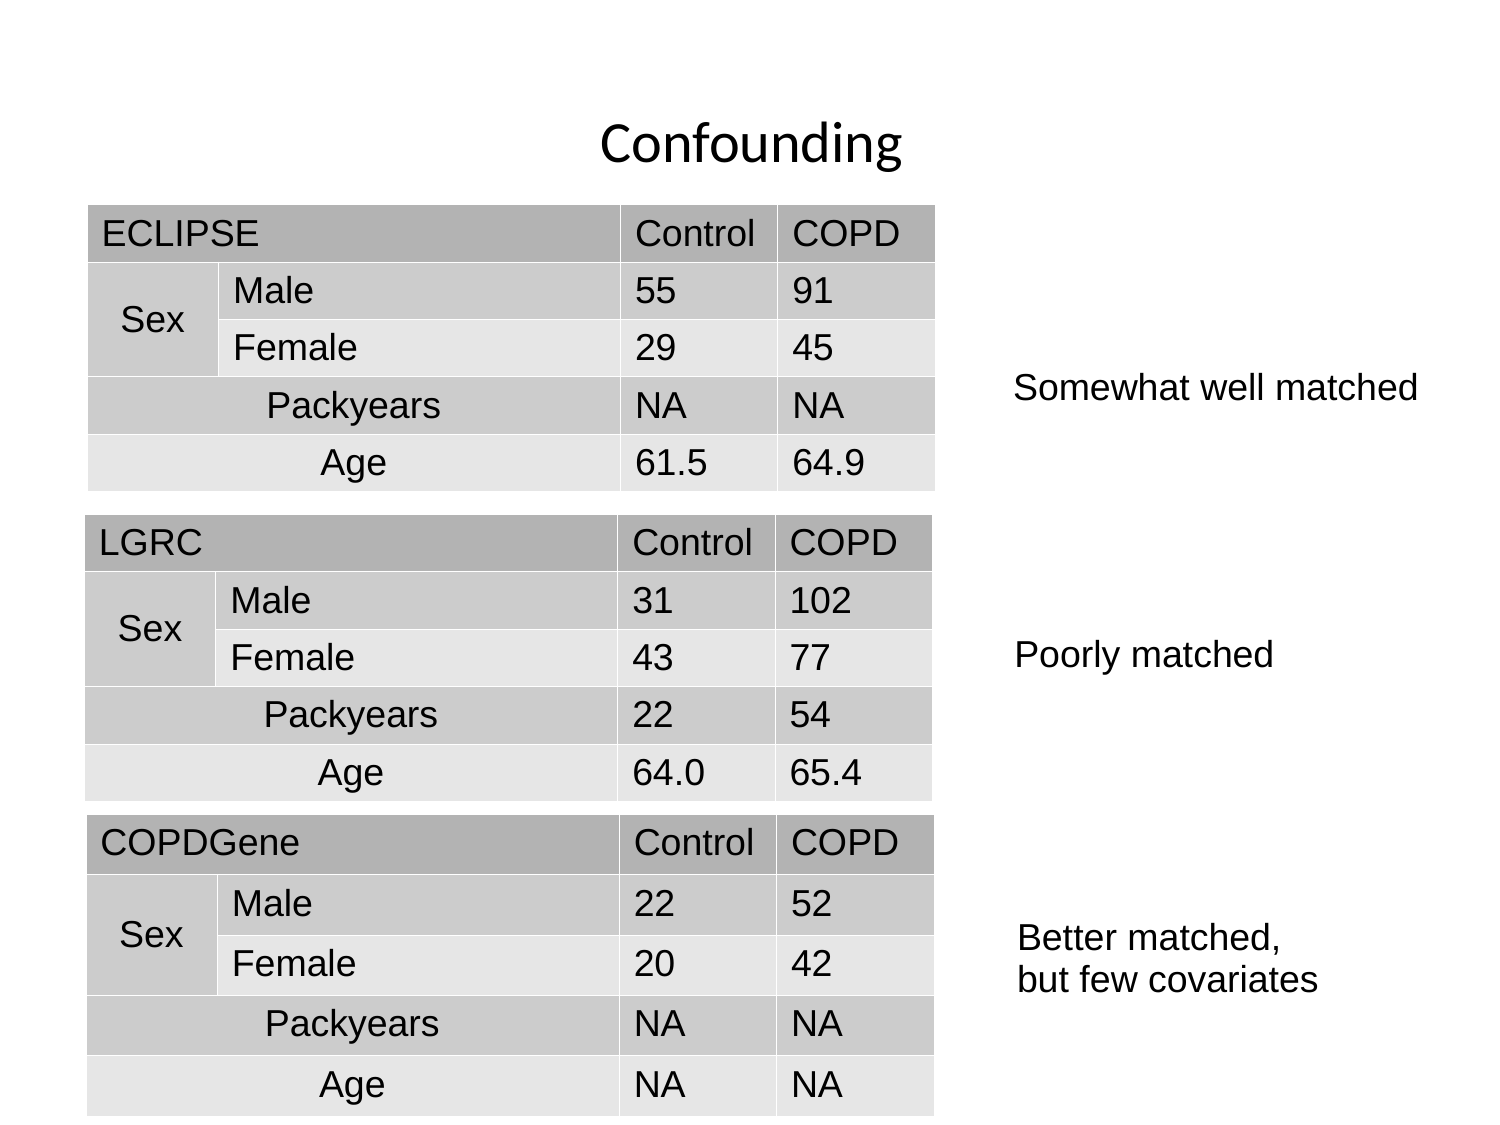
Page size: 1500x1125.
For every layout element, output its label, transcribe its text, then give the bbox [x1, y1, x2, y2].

table_cell Male [218, 875, 619, 935]
table_cell 77 [776, 630, 932, 686]
table_cell 52 [777, 875, 934, 935]
table_cell Female [218, 936, 619, 995]
table_header Control [621, 205, 777, 262]
table_cell Packyears [88, 377, 620, 434]
table_cell Packyears [85, 687, 617, 744]
table_cell Age [87, 1056, 619, 1116]
table_cell 65.4 [776, 745, 932, 801]
table_cell NA [777, 1056, 934, 1116]
table_cell 64.9 [778, 435, 935, 491]
table_cell Sex [88, 263, 218, 376]
table_cell 31 [618, 572, 775, 629]
table_header LGRC [85, 515, 617, 571]
table_header Control [618, 515, 775, 571]
table_cell 45 [778, 320, 935, 376]
table_cell Female [216, 630, 617, 686]
table_cell NA [621, 377, 777, 434]
table_cell Sex [87, 875, 217, 995]
table_header COPD [776, 515, 932, 571]
table_cell 54 [776, 687, 932, 744]
table_cell 20 [620, 936, 776, 995]
table_cell Male [216, 572, 617, 629]
table_cell 55 [621, 263, 777, 319]
table_cell 91 [778, 263, 935, 319]
table_header COPD [777, 815, 934, 874]
table_cell 22 [618, 687, 775, 744]
table_header COPD [778, 205, 935, 262]
table_cell 29 [621, 320, 777, 376]
table_cell Packyears [87, 996, 619, 1055]
table_cell Male [219, 263, 620, 319]
text_box Poorly matched [999, 626, 1290, 695]
table_cell Age [85, 745, 617, 801]
table_cell 43 [618, 630, 775, 686]
table_cell 61.5 [621, 435, 777, 491]
table_header COPDGene [87, 815, 619, 874]
table_cell 102 [776, 572, 932, 629]
table_cell Female [219, 320, 620, 376]
table_cell 22 [620, 875, 776, 935]
text_box Somewhat well matched [998, 358, 1434, 428]
table_cell NA [777, 996, 934, 1055]
table_header ECLIPSE [88, 205, 620, 262]
title Confounding [76, 45, 1427, 233]
table_header Control [620, 815, 776, 874]
table_cell Sex [85, 572, 215, 686]
table_cell NA [778, 377, 935, 434]
table_cell NA [620, 996, 776, 1055]
table_cell 64.0 [618, 745, 775, 801]
table_cell 42 [777, 936, 934, 995]
table_cell Age [88, 435, 620, 491]
table_cell NA [620, 1056, 776, 1116]
text_box Better matched, but few covariates [1002, 909, 1334, 1009]
